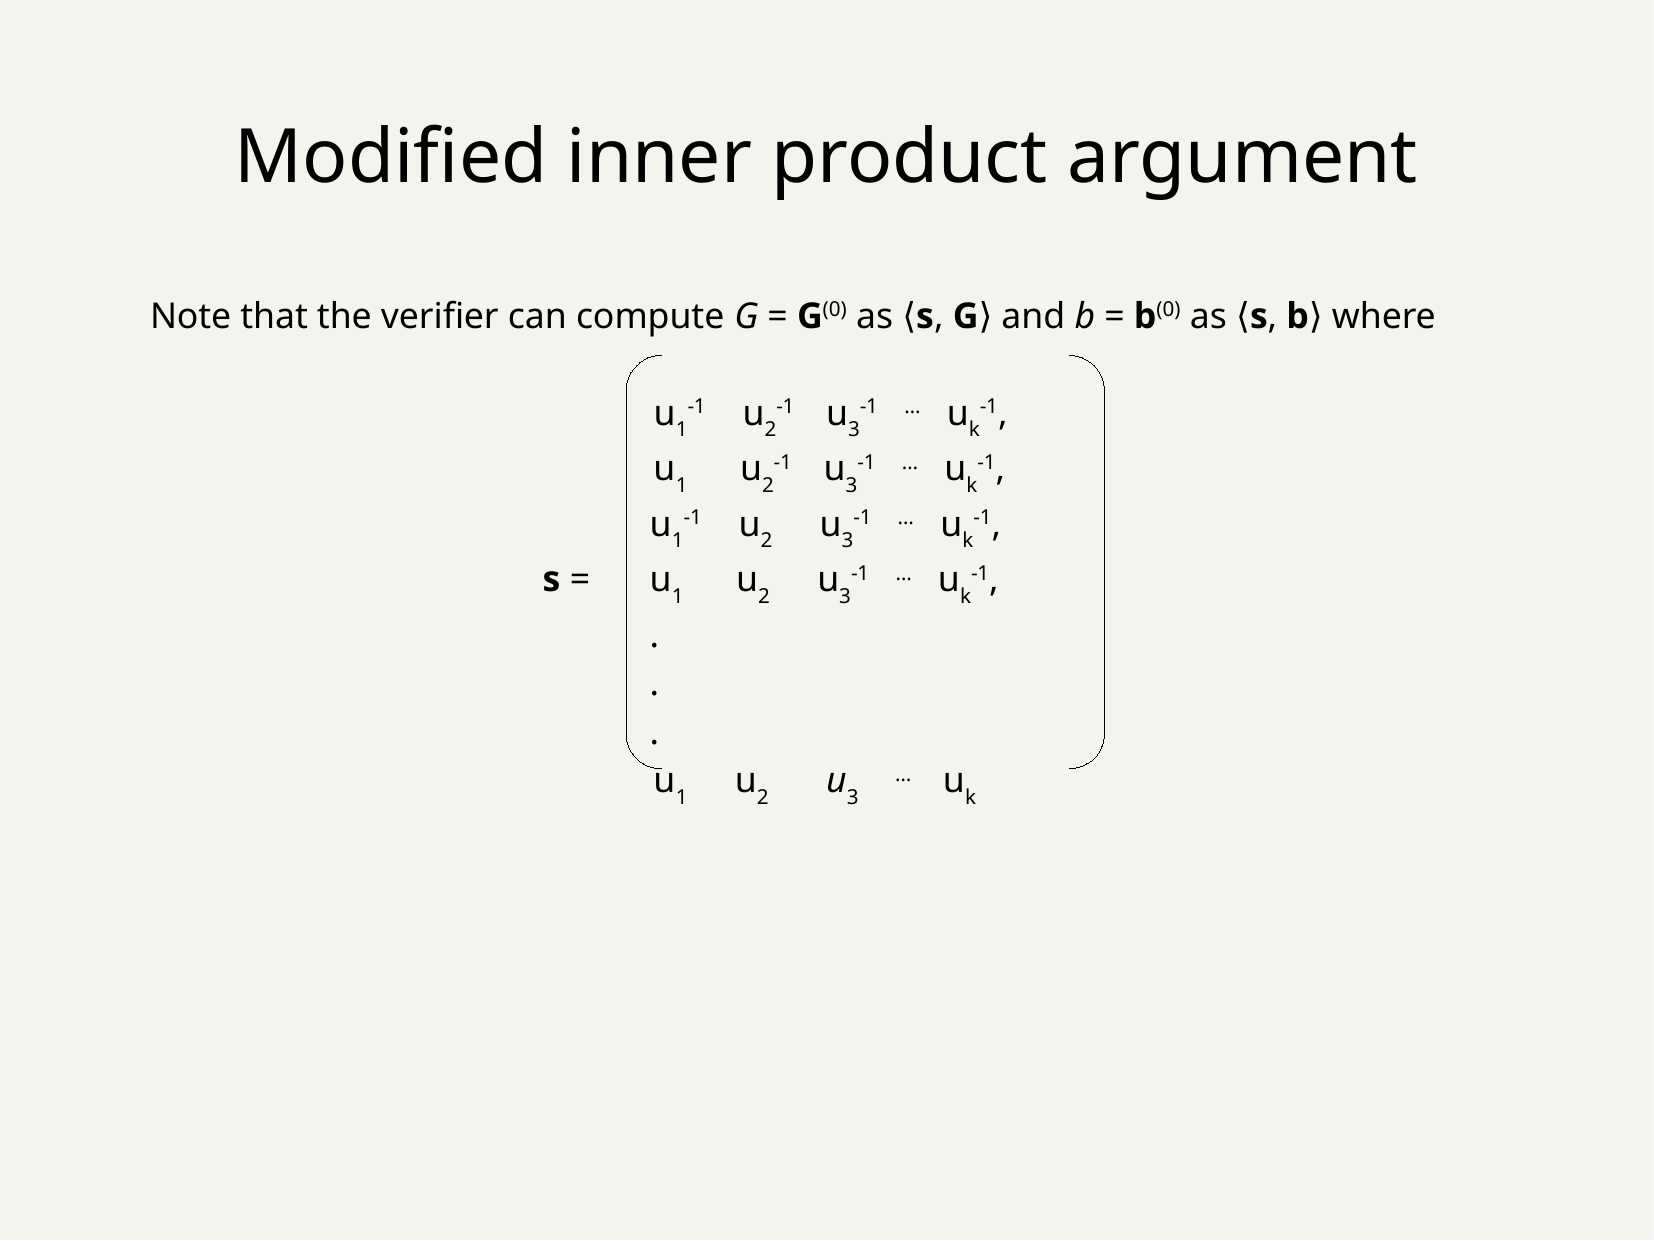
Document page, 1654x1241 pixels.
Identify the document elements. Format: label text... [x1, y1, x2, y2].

title Modified inner product argument [82, 49, 1571, 257]
list Note that the verifier can compute G = G(0) as ⟨s, G⟩ and b = b(0) as ⟨s, b⟩ where u1-1 u2-1 u3-1 … uk-1, u1 u2-1 u3-1 … uk-1, u1-1 u2 u3-1 … uk-1, s = u1 u2 u3-1 … uk-1, . . . u1 u2 u3 … uk [82, 290, 1571, 815]
